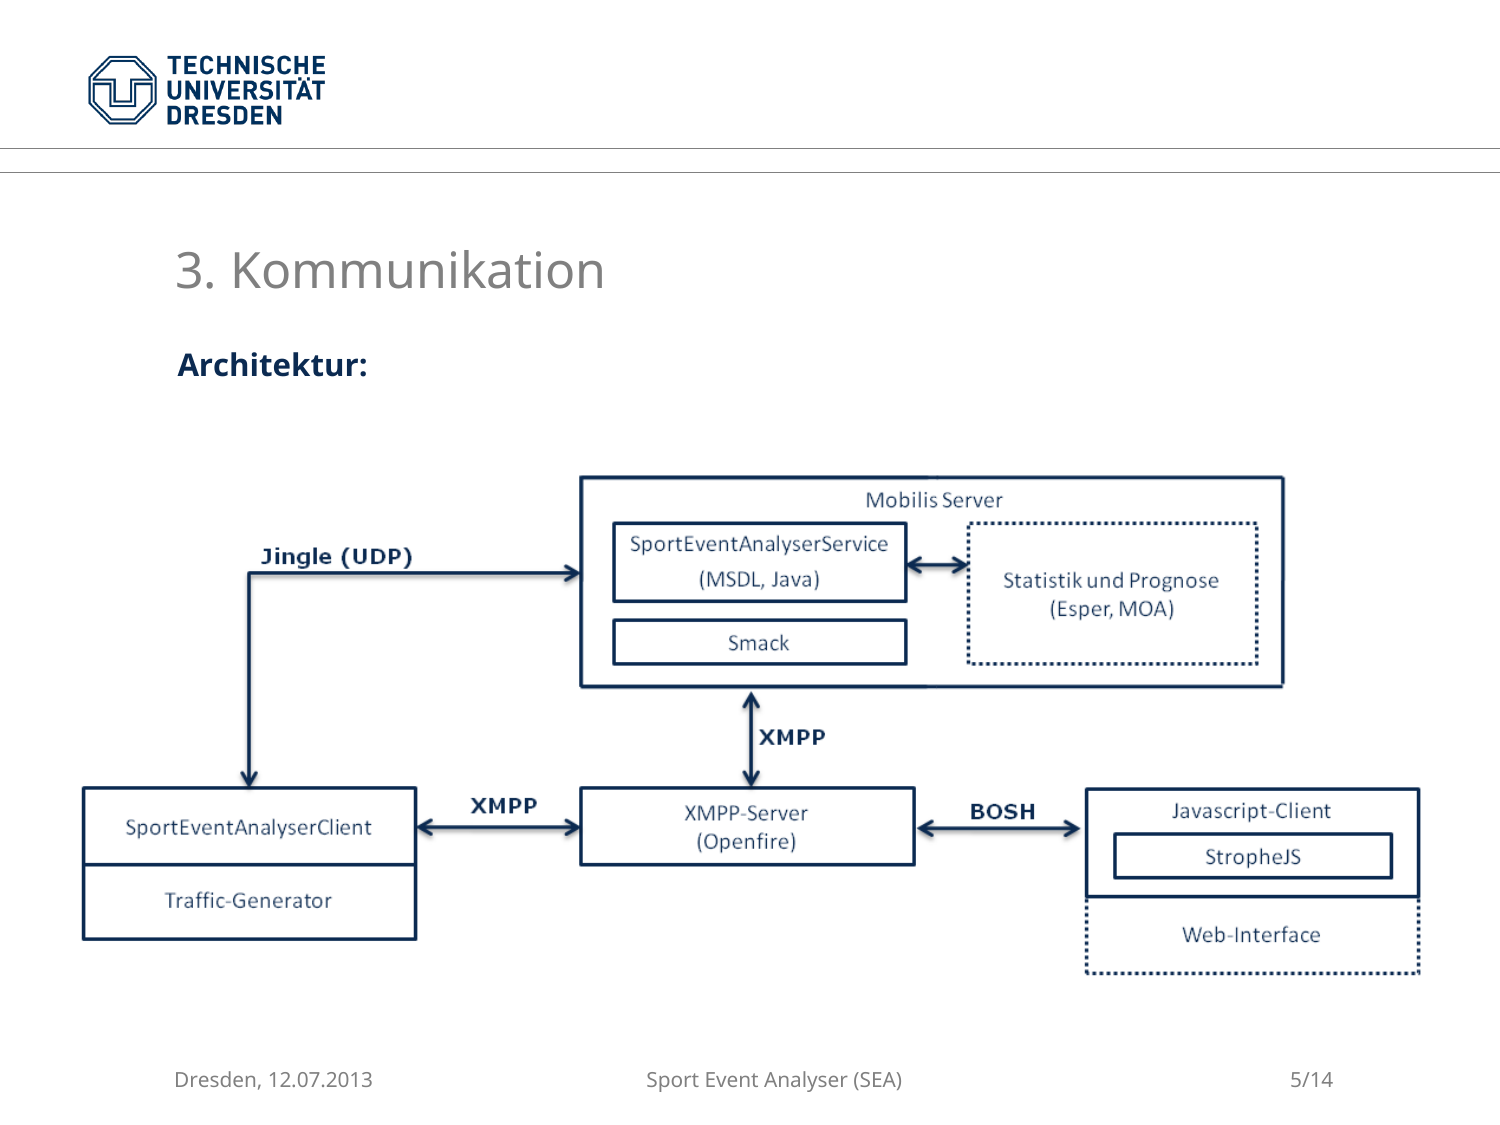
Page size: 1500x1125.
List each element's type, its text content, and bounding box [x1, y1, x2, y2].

picture [88, 54, 325, 125]
title 3. Kommunikation [160, 231, 1392, 307]
list Architektur: [162, 337, 457, 436]
picture [76, 472, 1424, 980]
text_box Dresden, 12.07.2013 [159, 1048, 510, 1109]
